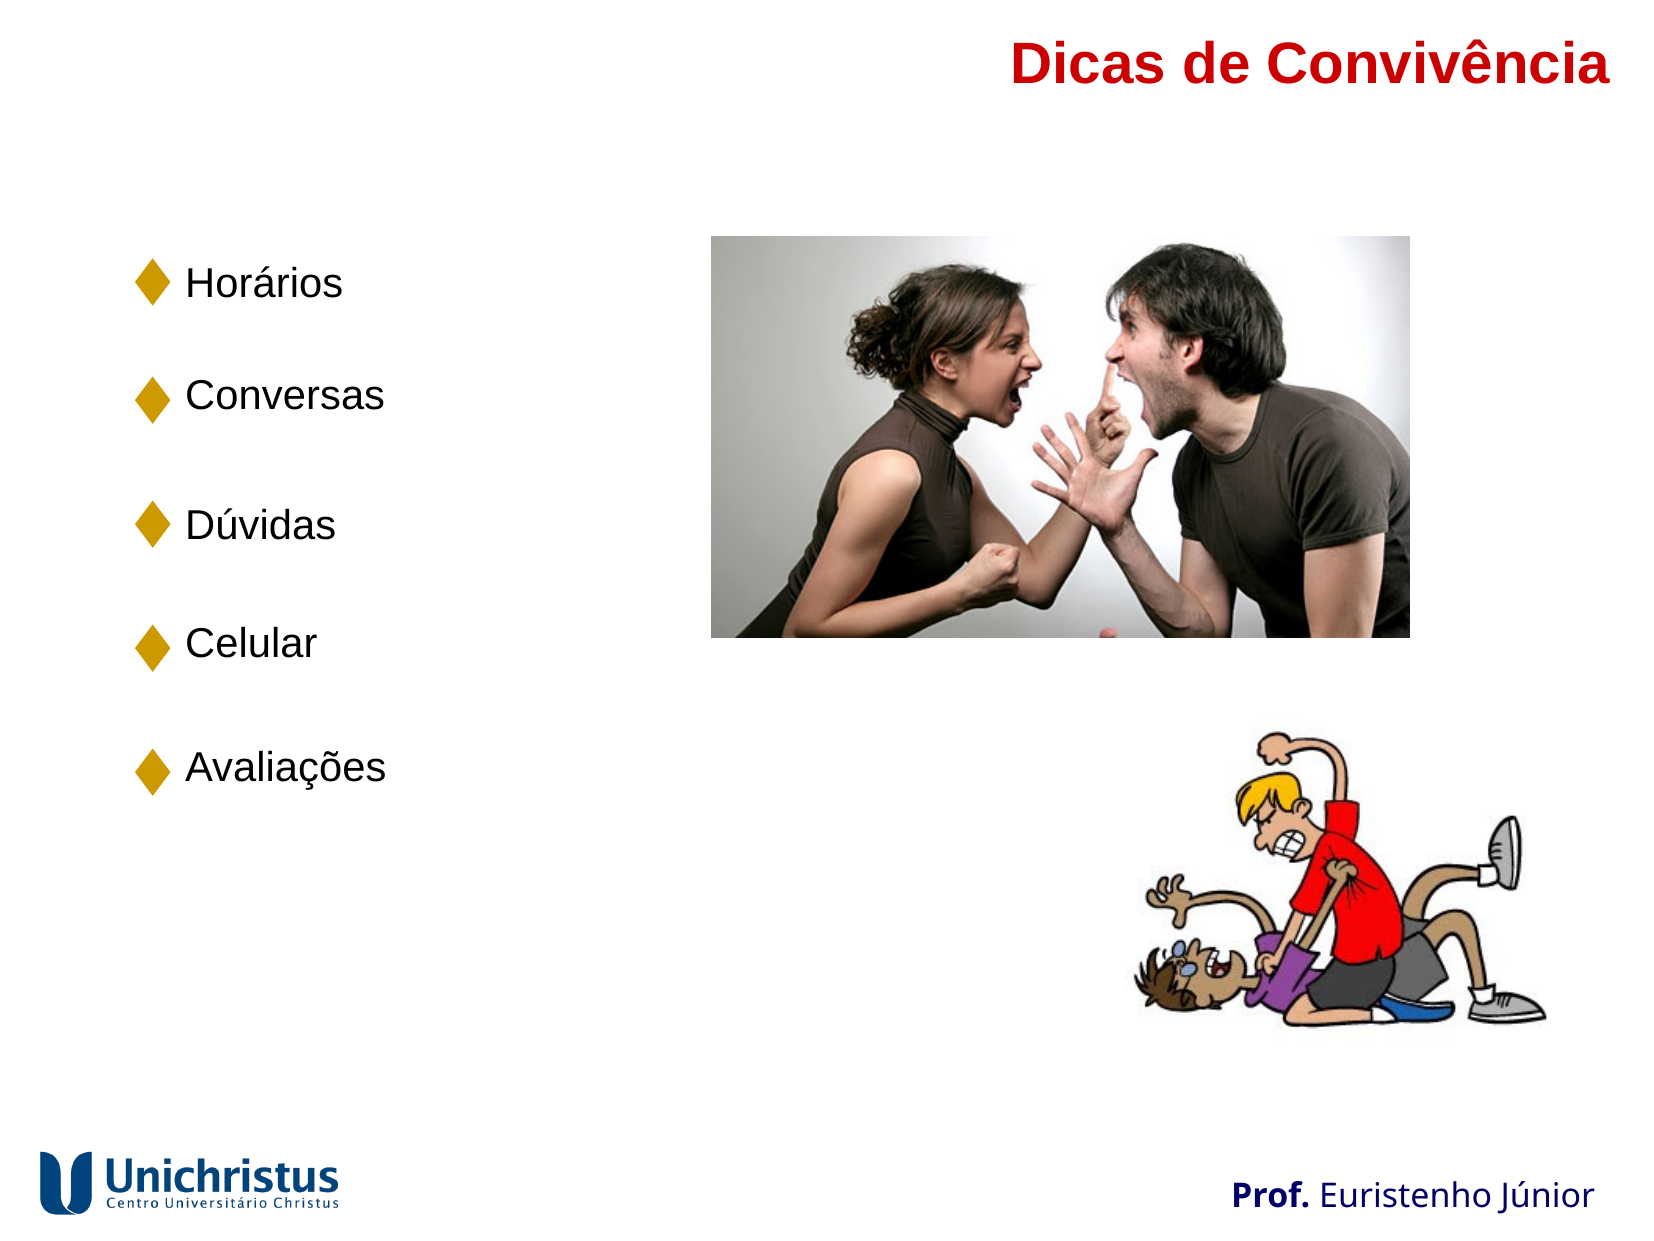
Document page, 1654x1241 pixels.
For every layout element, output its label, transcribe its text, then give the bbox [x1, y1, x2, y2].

text_box [135, 500, 170, 548]
text_box [135, 748, 170, 796]
text_box Avaliações [170, 736, 402, 799]
picture [35, 1148, 343, 1217]
text_box [134, 258, 170, 306]
picture [711, 236, 1410, 638]
picture [1125, 641, 1548, 1063]
text_box Conversas [170, 364, 401, 426]
text_box Prof. Euristenho Júnior [1216, 1163, 1654, 1224]
text_box [134, 376, 170, 424]
text_box Horários [170, 252, 359, 314]
text_box Dicas de Convivência [996, 23, 1626, 107]
text_box [135, 624, 170, 672]
text_box Dúvidas [170, 494, 352, 556]
text_box Celular [170, 612, 333, 674]
